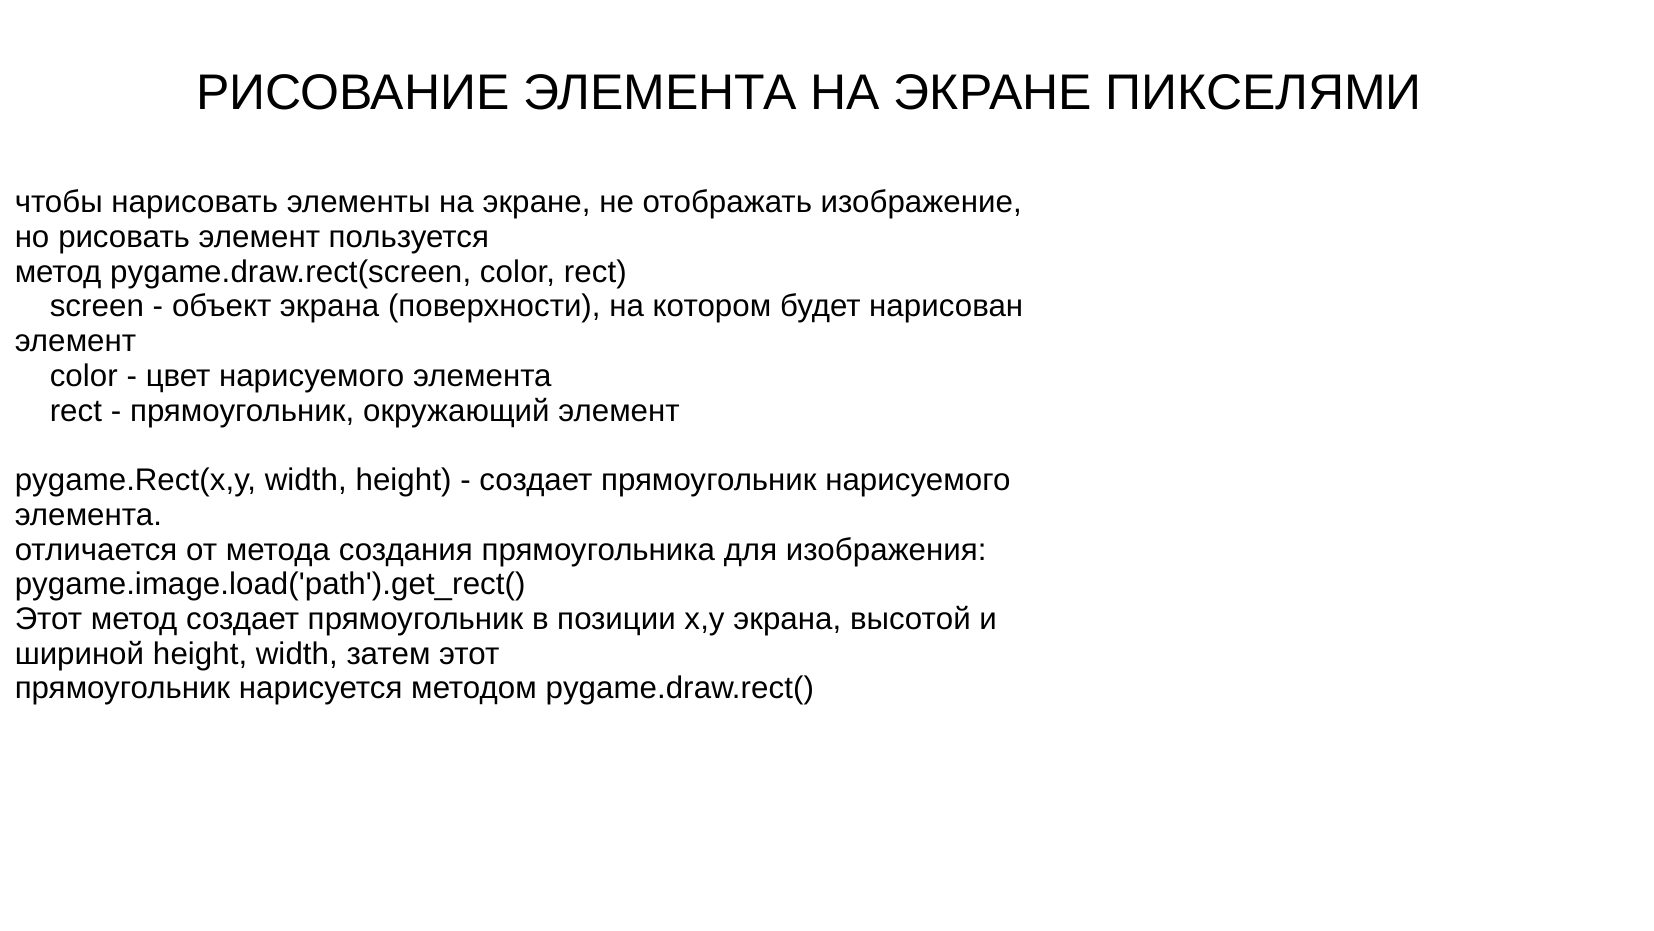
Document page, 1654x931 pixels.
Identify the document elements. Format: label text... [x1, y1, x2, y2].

title РИСОВАНИЕ ЭЛЕМЕНТА НА ЭКРАНЕ ПИКСЕЛЯМИ [82, 36, 1536, 148]
text_box чтобы нарисовать элементы на экране, не отображать изображение, но рисовать элемент пользуется метод pygame.draw.rect(screen, color, rect) screen - объект экрана (поверхности), на котором будет нарисован элемент color - цвет нарисуемого элемента rect - прямоугольник, окружающий элемент pygame.Rect(x,y, width, height) - создает прямоугольник нарисуемого элемента. отличается от метода создания прямоугольника для изображения: pygame.image.load('path').get_rect() Этот метод создает прямоугольник в позиции x,y экрана, высотой и шириной height, width, затем этот прямоугольник нарисуется методом pygame.draw.rect() [0, 177, 1063, 931]
